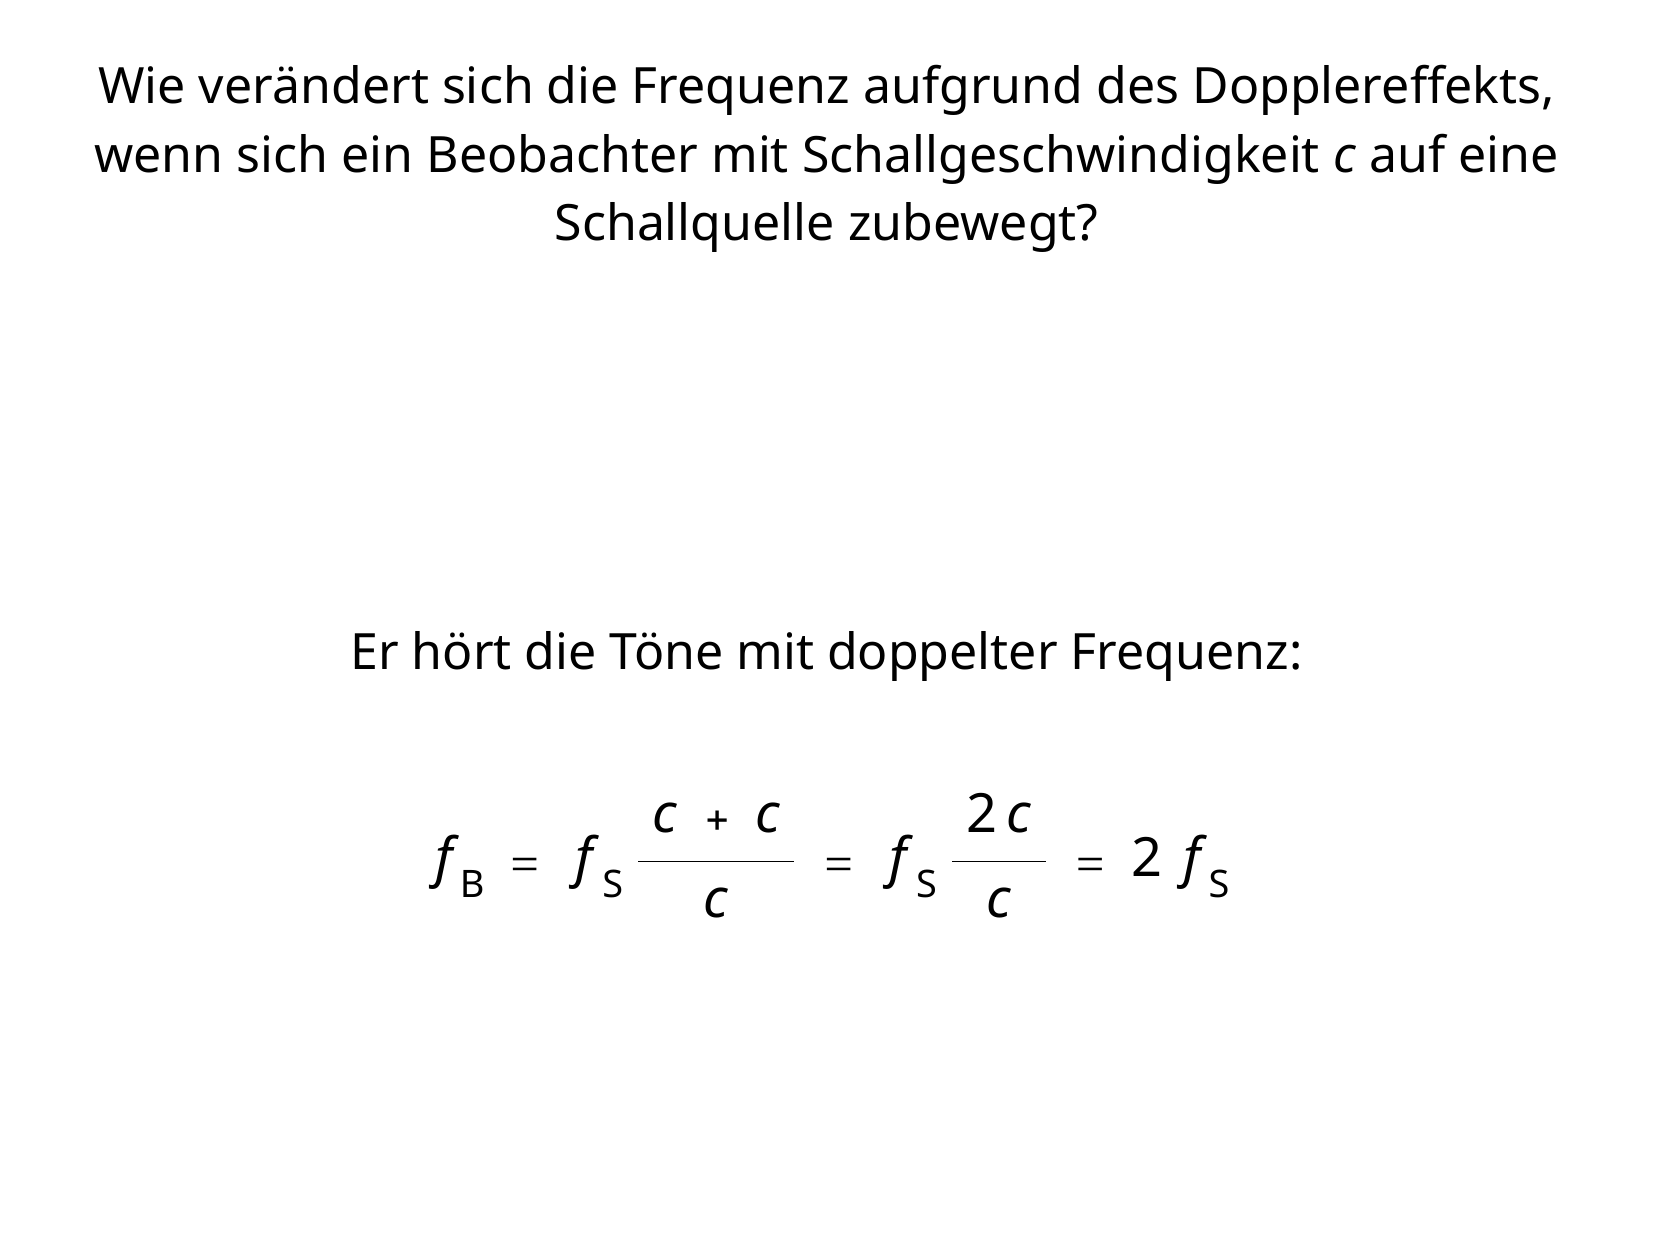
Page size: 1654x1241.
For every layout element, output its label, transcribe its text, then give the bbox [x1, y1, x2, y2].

title Wie verändert sich die Frequenz aufgrund des Dopplereffekts, wenn sich ein Beobachter mit Schallgeschwindigkeit c auf eine Schallquelle zubewegt? [82, 49, 1571, 257]
chart [417, 781, 1236, 932]
subtitle Er hört die Töne mit doppelter Frequenz: [82, 290, 1571, 1010]
